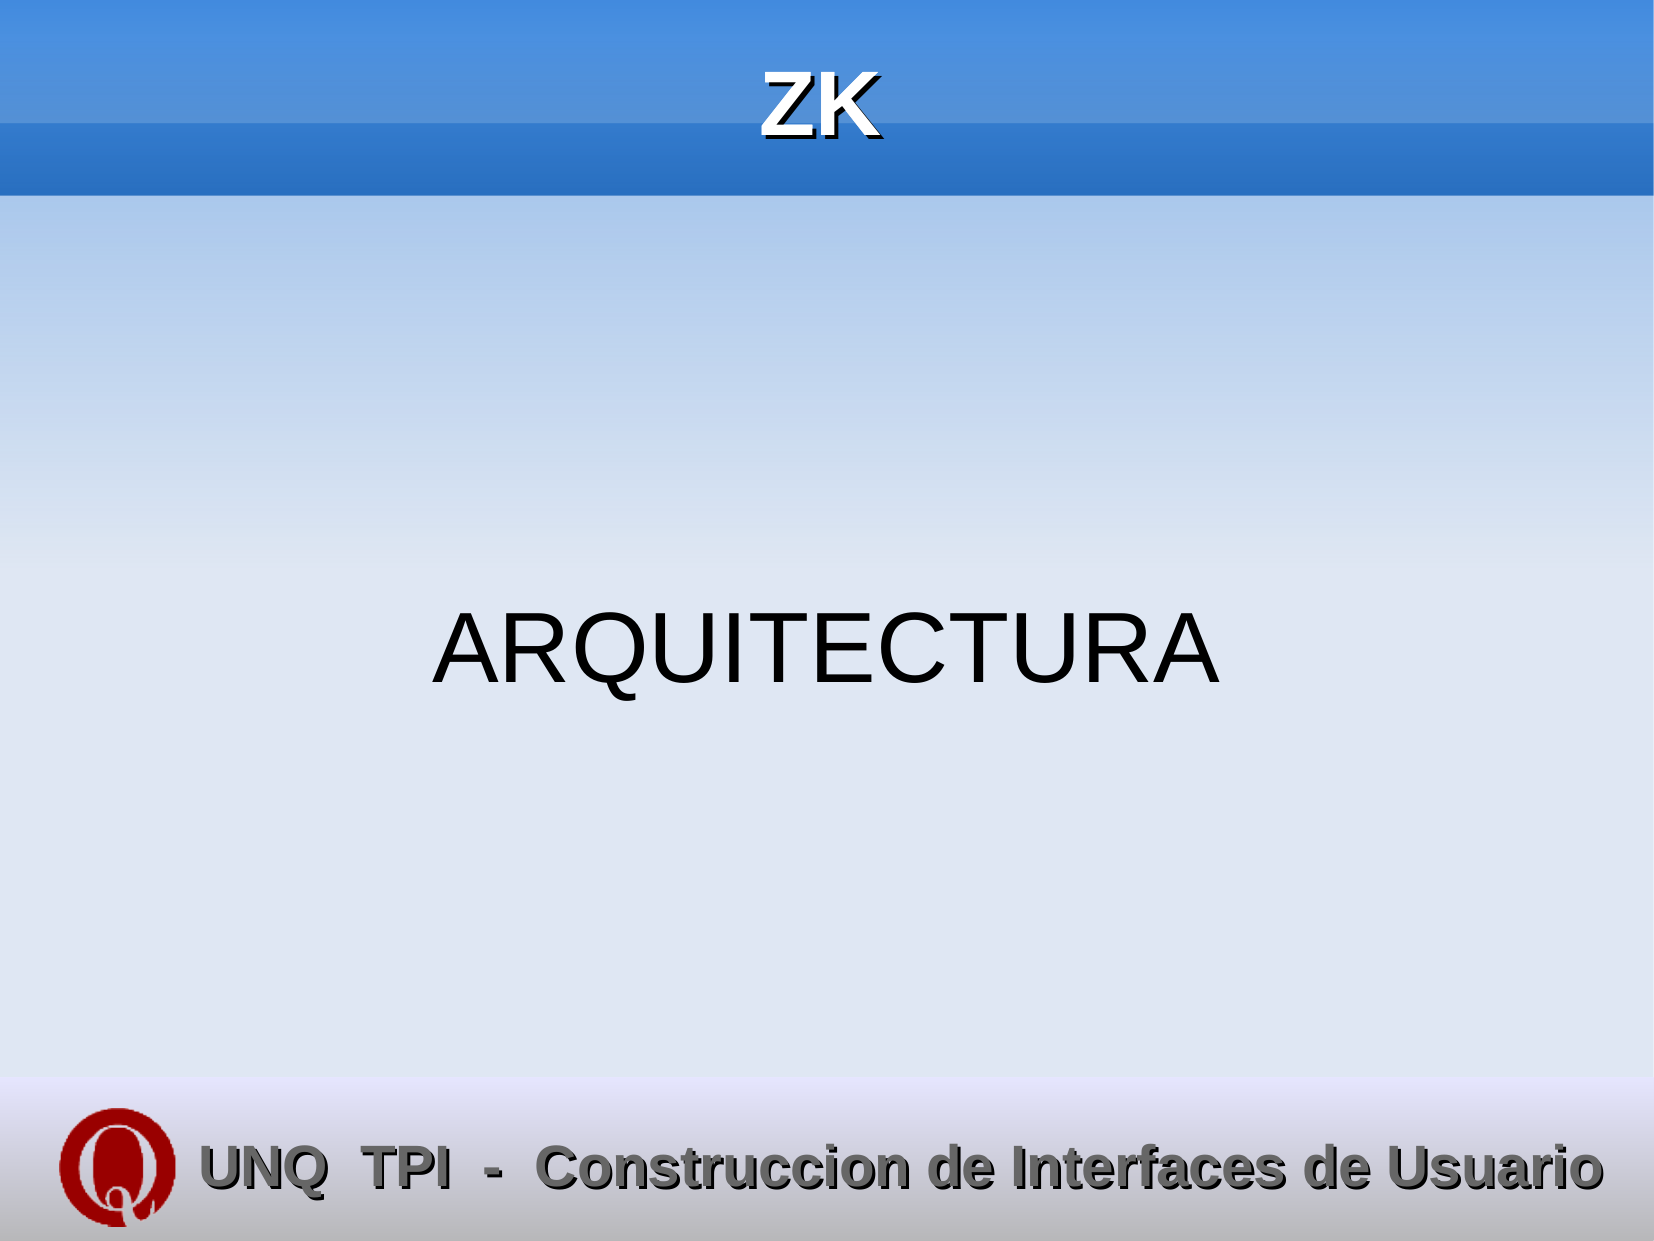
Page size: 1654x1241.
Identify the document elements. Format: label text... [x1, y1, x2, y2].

picture [59, 1108, 178, 1227]
picture [0, 0, 1654, 1077]
title UNQ TPI - Construccion de Interfaces de Usuario [0, 1077, 1654, 1241]
list ARQUITECTURA [82, 290, 1571, 1077]
title ZK [76, 0, 1566, 208]
